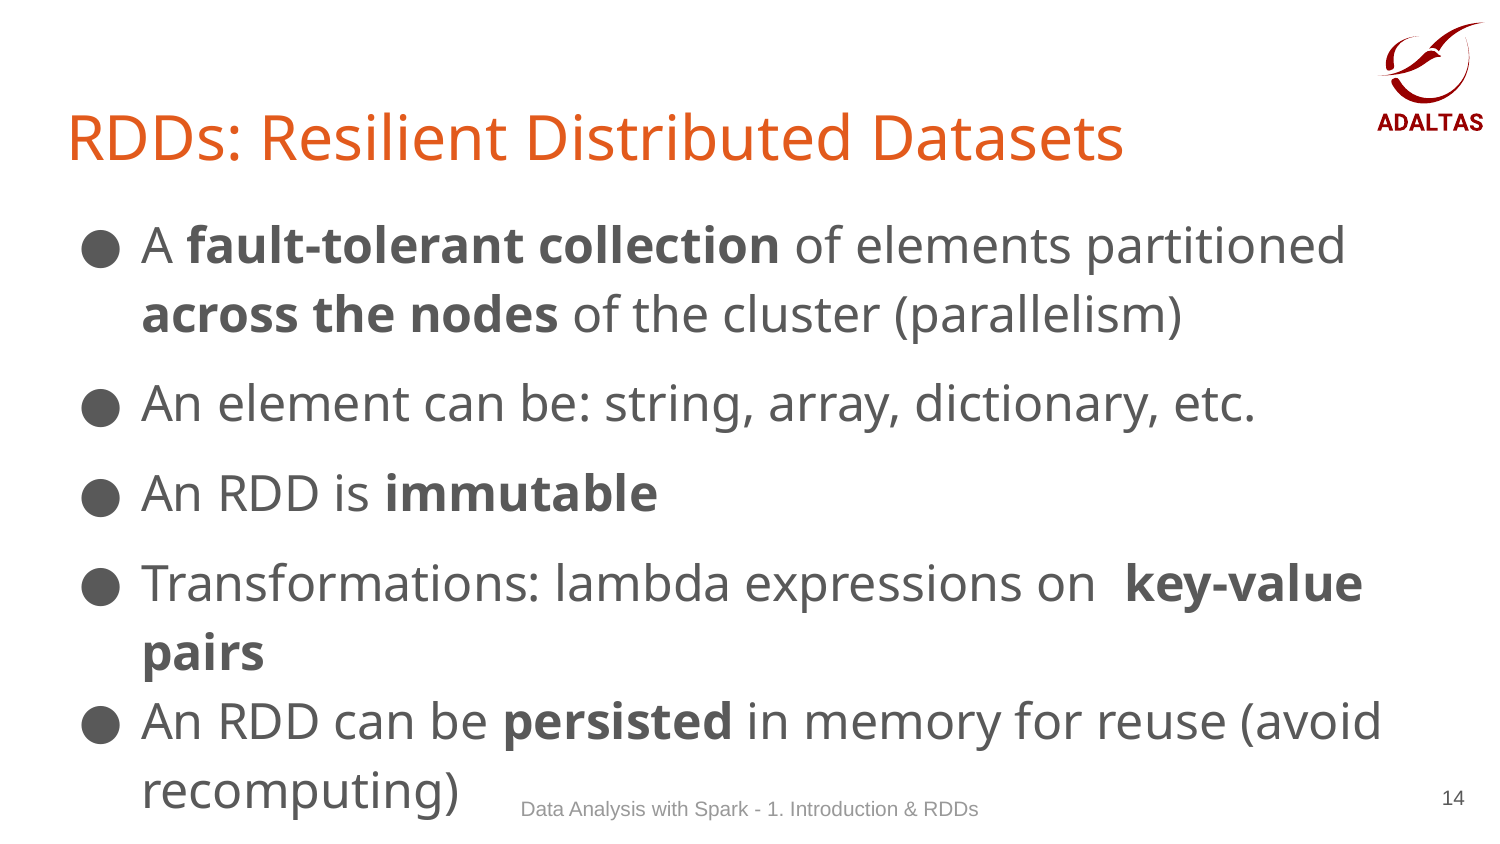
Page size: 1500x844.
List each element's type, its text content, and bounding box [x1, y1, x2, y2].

text_box Data Analysis with Spark - 1. Introduction & RDDs [480, 781, 1020, 830]
title RDDs: Resilient Distributed Datasets [51, 71, 1184, 166]
list A fault-tolerant collection of elements partitioned across the nodes of the cluster (parallelism) An element can be: string, array, dictionary, etc. An RDD is immutable Transformations: lambda expressions on key-value pairs An RDD can be persisted in memory for reuse (avoid recomputing) [51, 189, 1449, 750]
slide_number <number> [1389, 764, 1480, 830]
